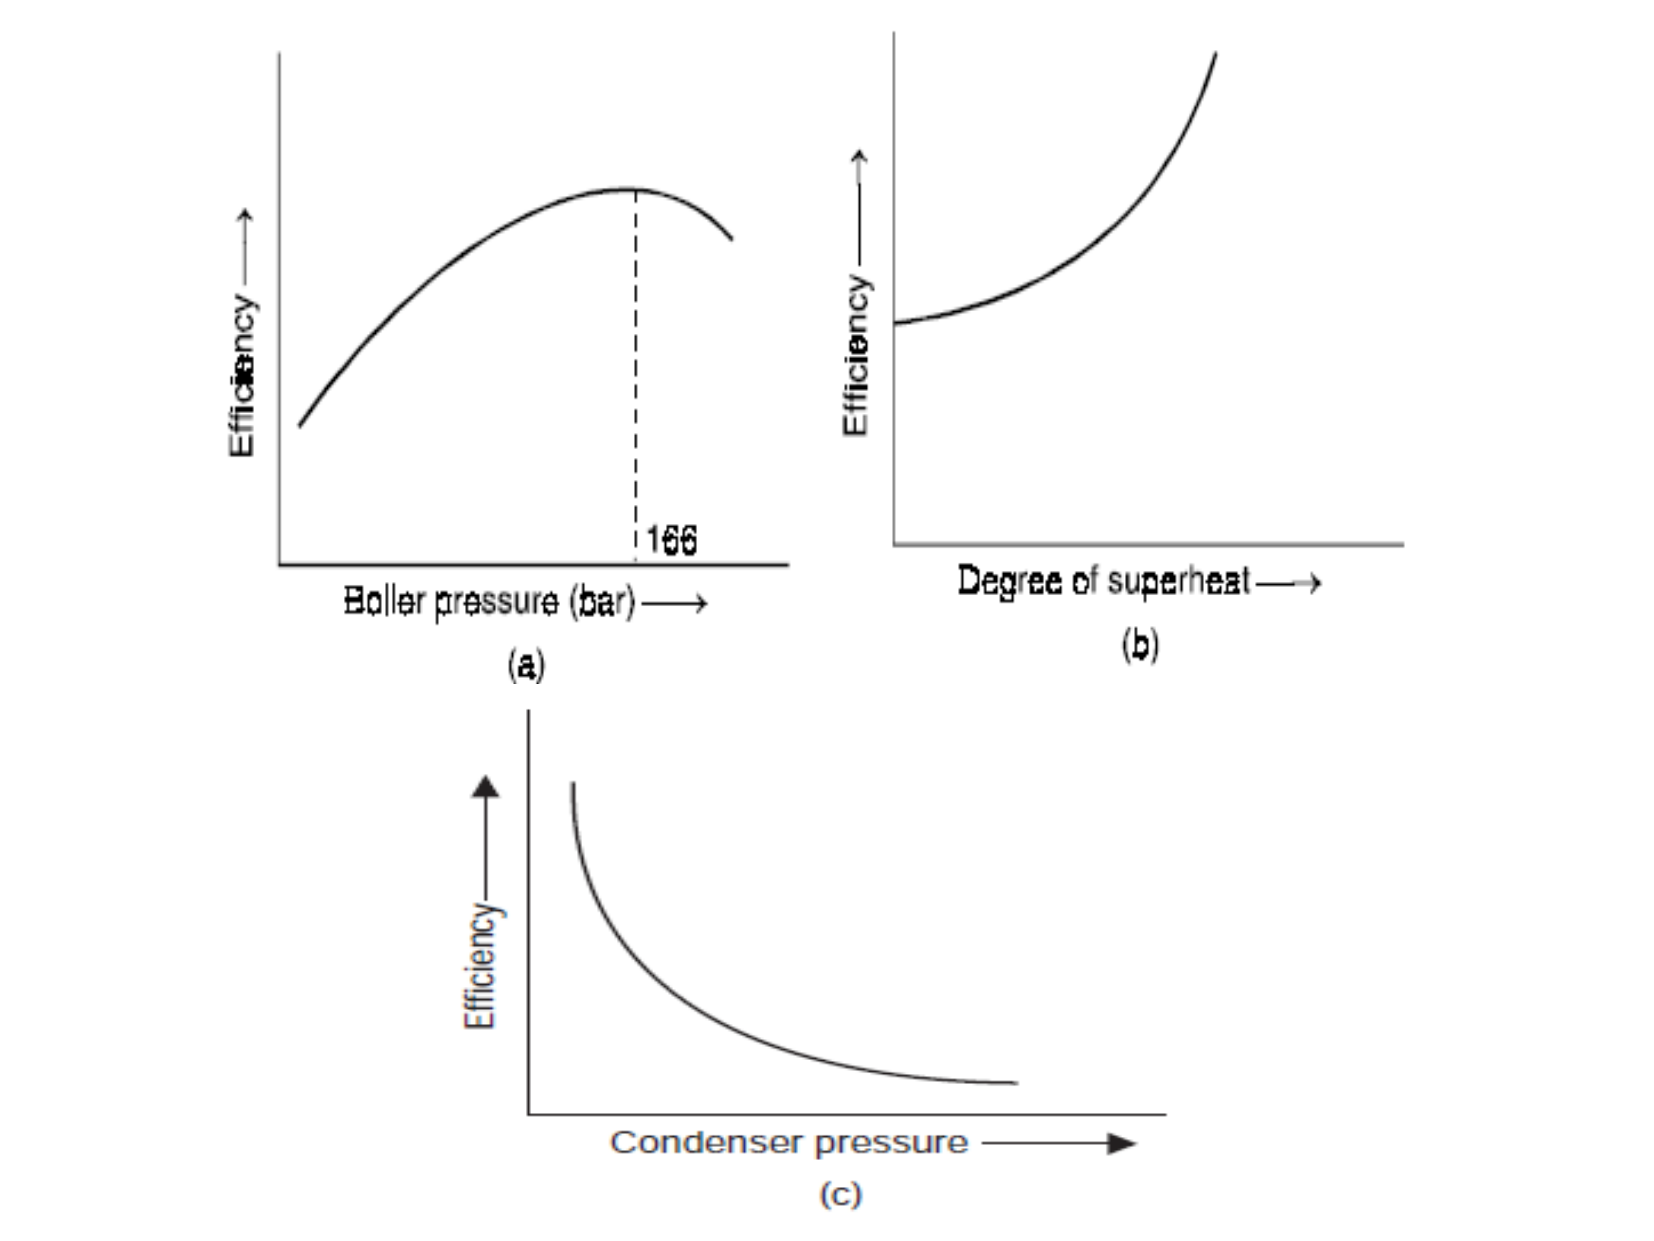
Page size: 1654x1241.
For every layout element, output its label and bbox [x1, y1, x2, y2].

picture [206, 27, 1430, 1223]
